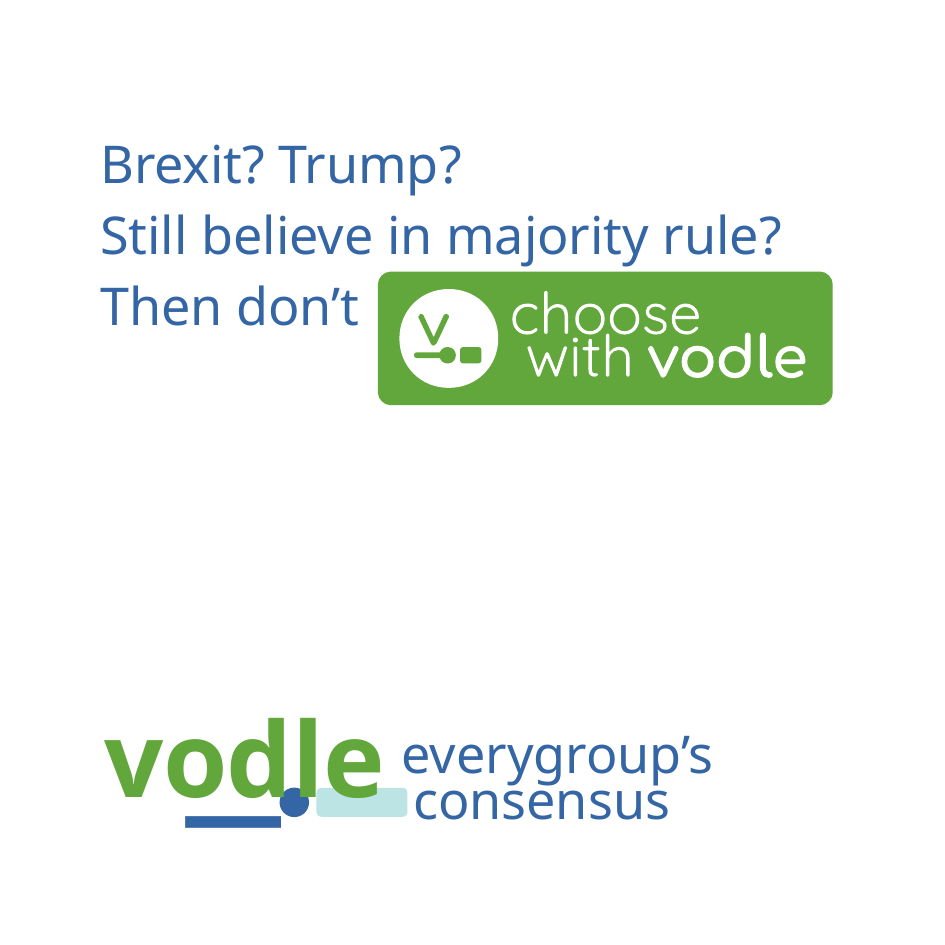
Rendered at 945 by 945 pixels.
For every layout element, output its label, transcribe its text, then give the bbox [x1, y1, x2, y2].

text_box Brexit? Trump? Still believe in majority rule? Then don’t [85, 121, 781, 331]
text_box [316, 811, 398, 817]
text_box everygroup’s [386, 710, 764, 791]
text_box — [166, 731, 254, 863]
text_box [282, 811, 307, 818]
text_box consensus [398, 756, 775, 837]
text_box [377, 271, 833, 406]
text_box dle [211, 679, 408, 811]
text_box vo [90, 678, 272, 810]
